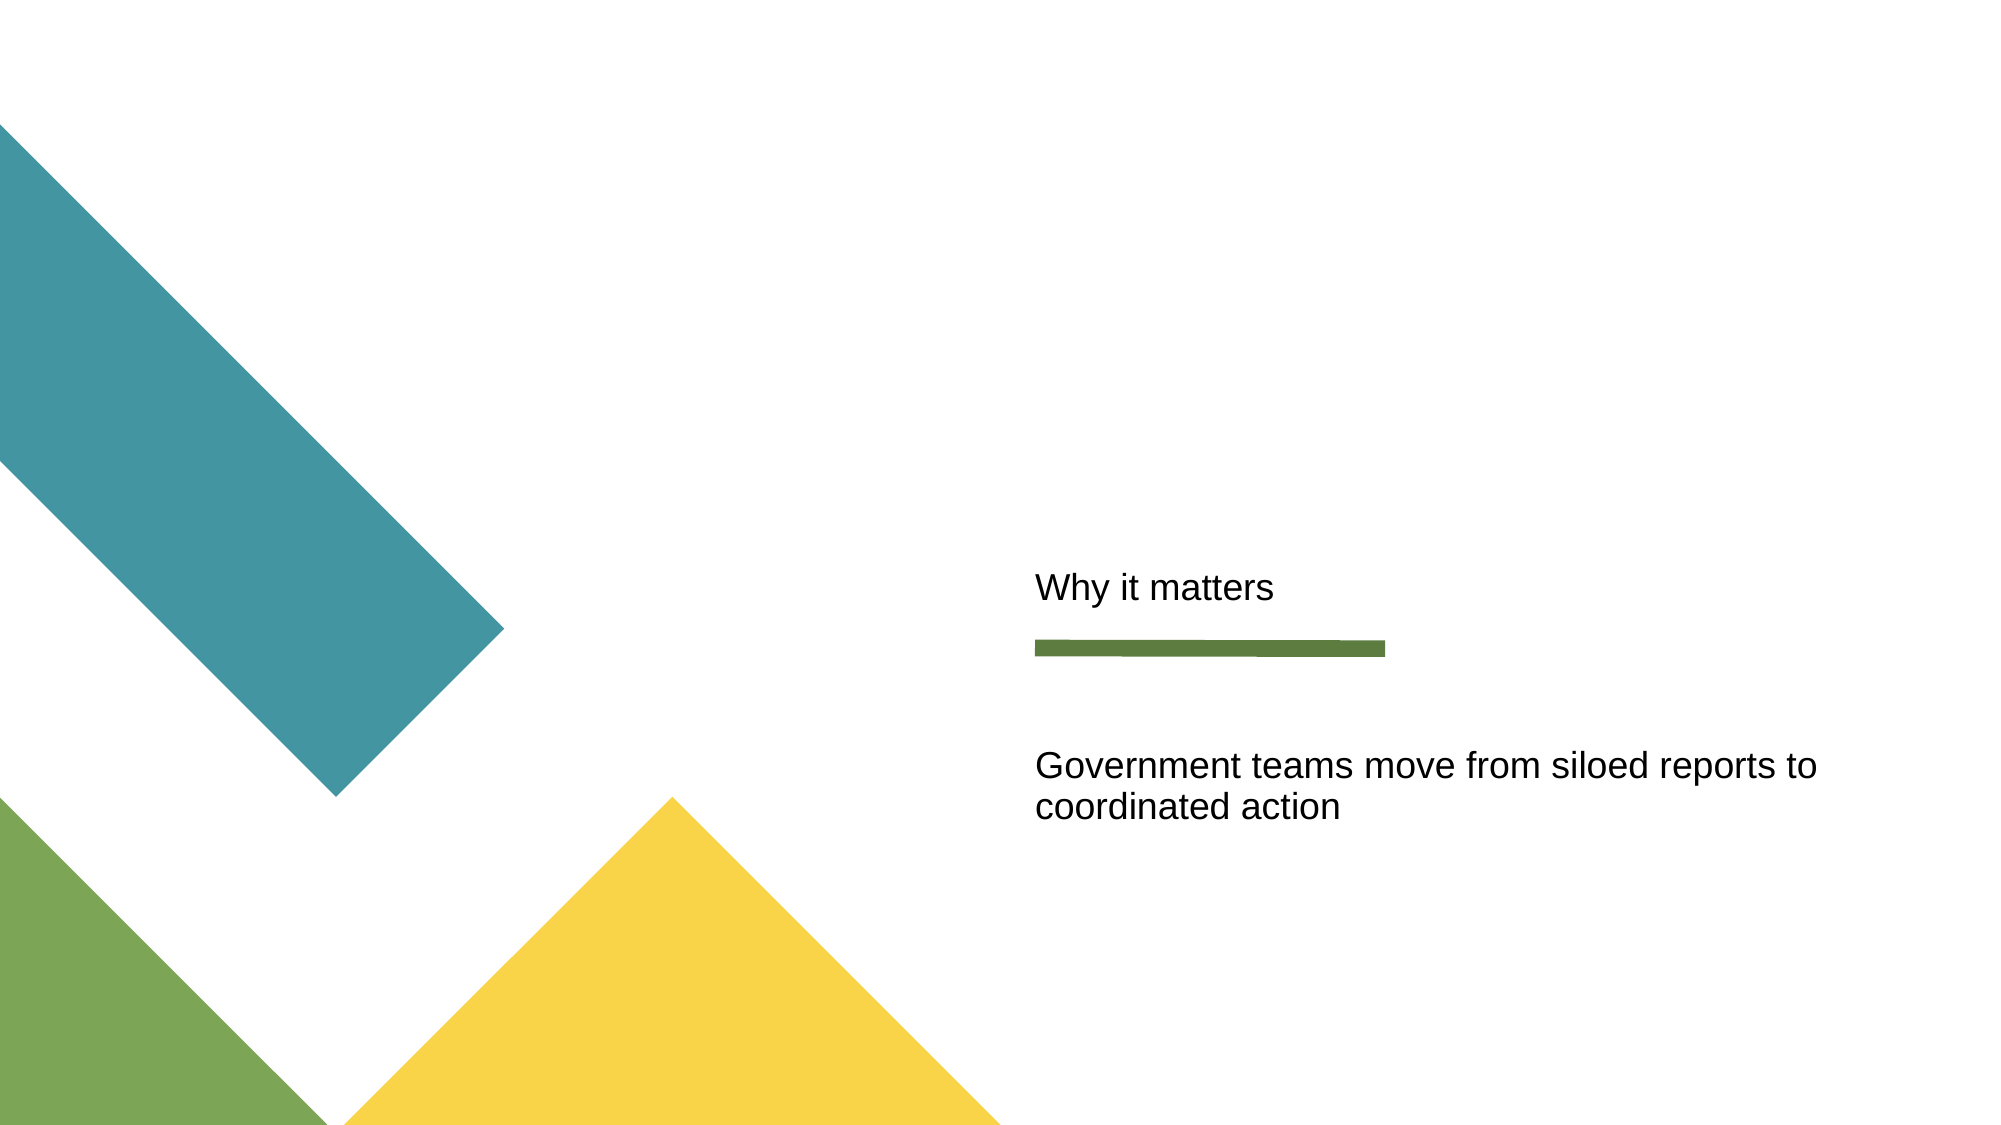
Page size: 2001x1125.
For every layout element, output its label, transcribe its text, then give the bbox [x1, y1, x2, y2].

title Why it matters [1035, 67, 1936, 608]
list Government teams move from siloed reports to coordinated action [1035, 746, 1936, 1017]
